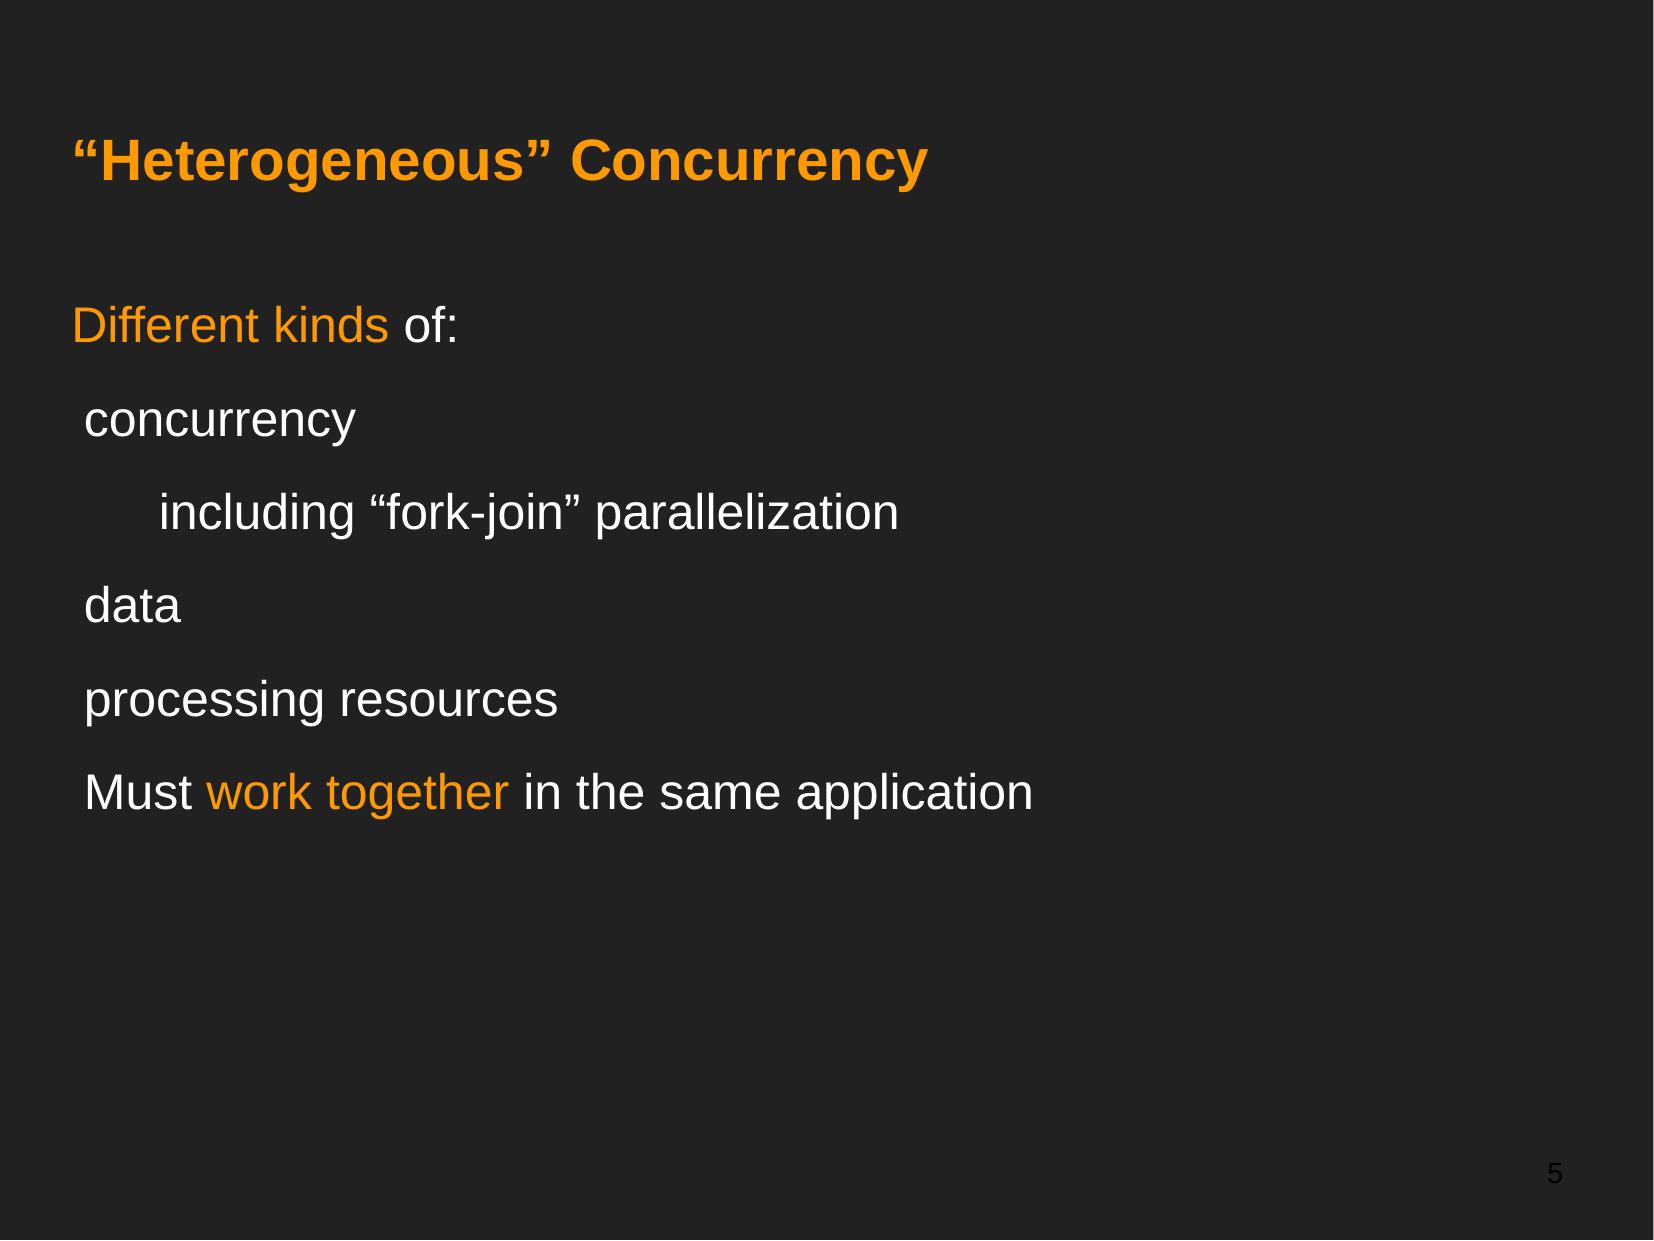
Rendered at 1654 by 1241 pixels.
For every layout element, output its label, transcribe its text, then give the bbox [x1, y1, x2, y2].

slide_number <number> [1532, 1124, 1632, 1220]
title “Heterogeneous” Concurrency [56, 107, 1598, 246]
list Different kinds of: concurrency including “fork-join” parallelization data processing resources Must work together in the same application [56, 277, 1598, 1102]
